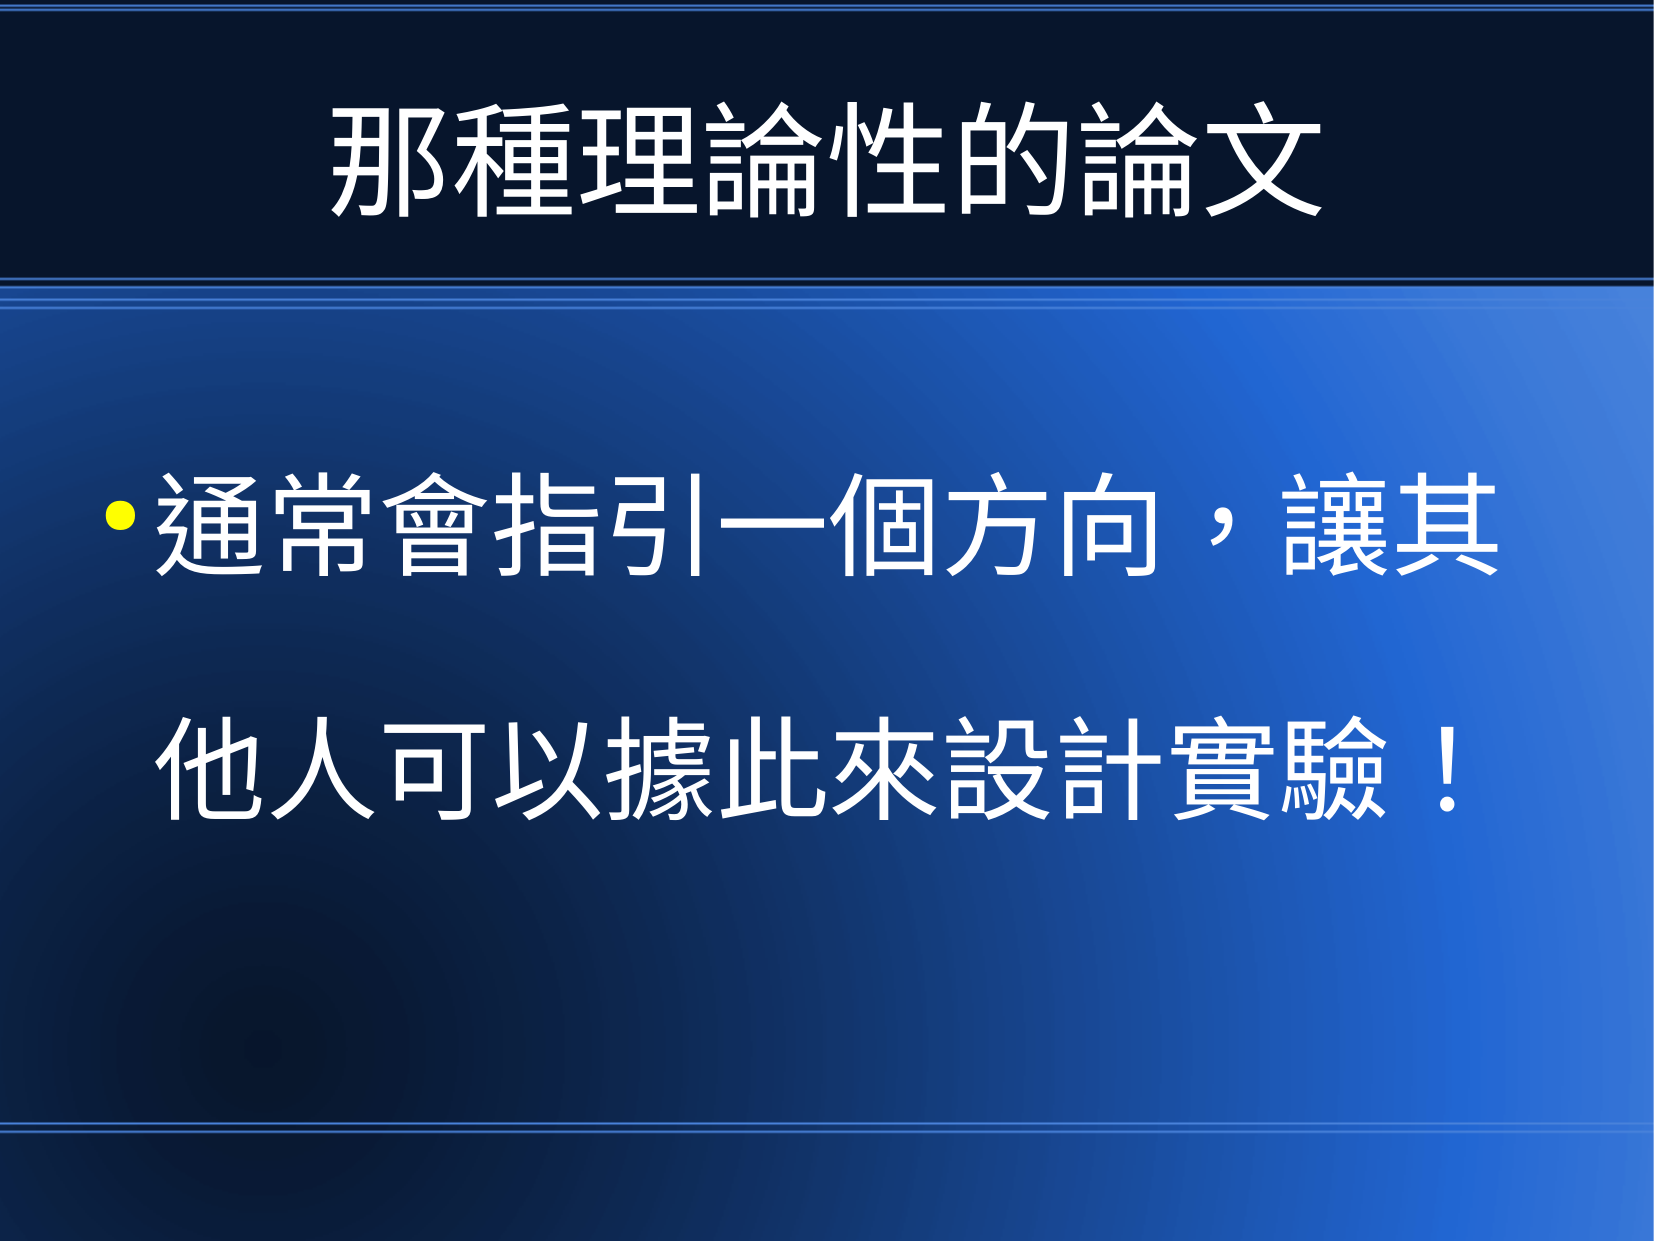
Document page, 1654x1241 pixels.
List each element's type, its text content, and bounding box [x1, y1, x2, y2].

title 那種理論性的論文 [82, 49, 1571, 257]
list 通常會指引一個方向，讓其他人可以據此來設計實驗！ [82, 355, 1571, 1241]
picture [0, 0, 1654, 1241]
